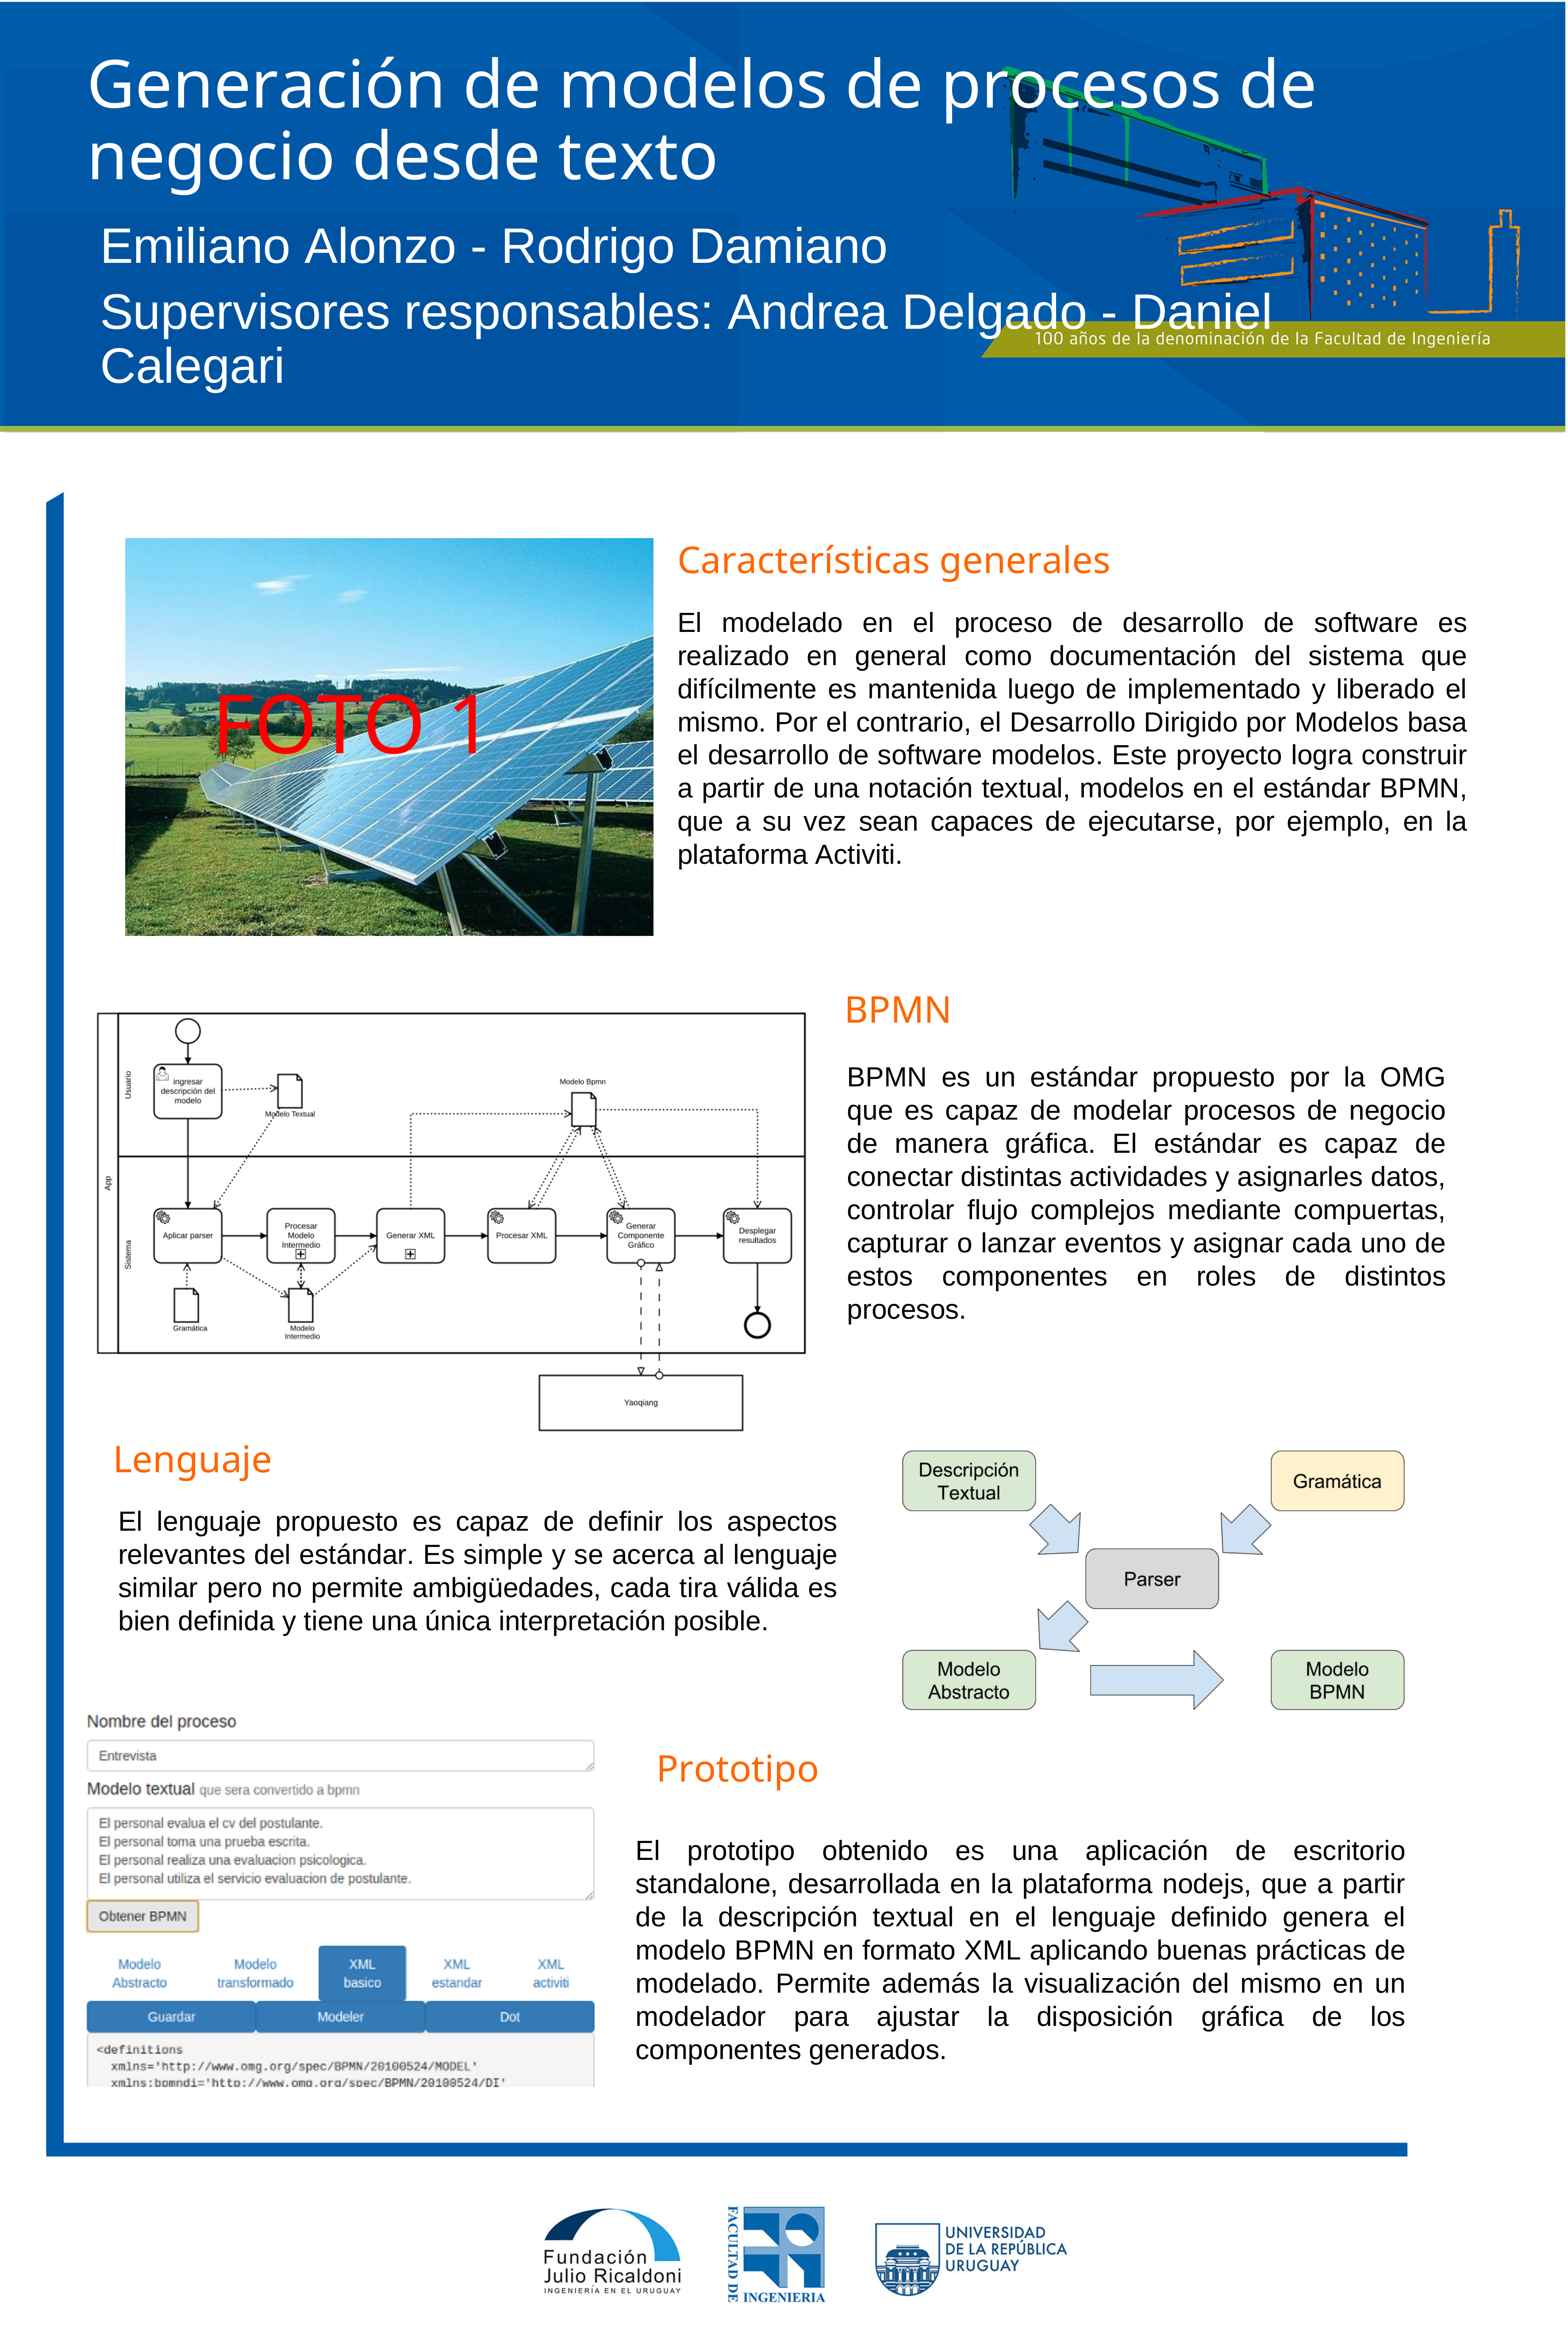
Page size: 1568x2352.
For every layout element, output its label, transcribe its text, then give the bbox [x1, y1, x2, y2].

picture [0, 2, 1565, 2339]
text_box Emiliano Alonzo - Rodrigo Damiano Supervisores responsables: Andrea Delgado - Daniel Calegari [89, 209, 1422, 405]
subtitle Generación de modelos de procesos de negocio desde texto [76, 39, 1409, 186]
text_box Lenguaje [110, 1432, 878, 1483]
text_box El lenguaje propuesto es capaz de definir los aspectos relevantes del estándar. Es simple y se acerca al lenguaje similar pero no permite ambigüedades, cada tira válida es bien definida y tiene una única interpretación posible. [115, 1500, 846, 1640]
text_box El modelado en el proceso de desarrollo de software es realizado en general como documentación del sistema que difícilmente es mantenida luego de implementado y liberado el mismo. Por el contrario, el Desarrollo Dirigido por Modelos basa el desarrollo de software modelos. Este proyecto logra construir a partir de una notación textual, modelos en el estándar BPMN, que a su vez sean capaces de ejecutarse, por ejemplo, en la plataforma Activiti. [674, 601, 1474, 873]
text_box Características generales [674, 533, 1197, 584]
text_box BPMN es un estándar propuesto por la OMG que es capaz de modelar procesos de negocio de manera gráfica. El estándar es capaz de conectar distintas actividades y asignarles datos, controlar flujo complejos mediante compuertas, capturar o lanzar eventos y asignar cada uno de estos componentes en roles de distintos procesos. [844, 1056, 1450, 1378]
text_box BPMN [841, 982, 1364, 1034]
text_box El prototipo obtenido es una aplicación de escritorio standalone, desarrollada en la plataforma nodejs, que a partir de la descripción textual en el lenguaje definido genera el modelo BPMN en formato XML aplicando buenas prácticas de modelado. Permite además la visualización del mismo en un modelador para ajustar la disposición gráfica de los componentes generados. [632, 1829, 1414, 2068]
text_box FOTO 1 [209, 669, 674, 773]
text_box Prototipo [653, 1742, 1568, 1793]
